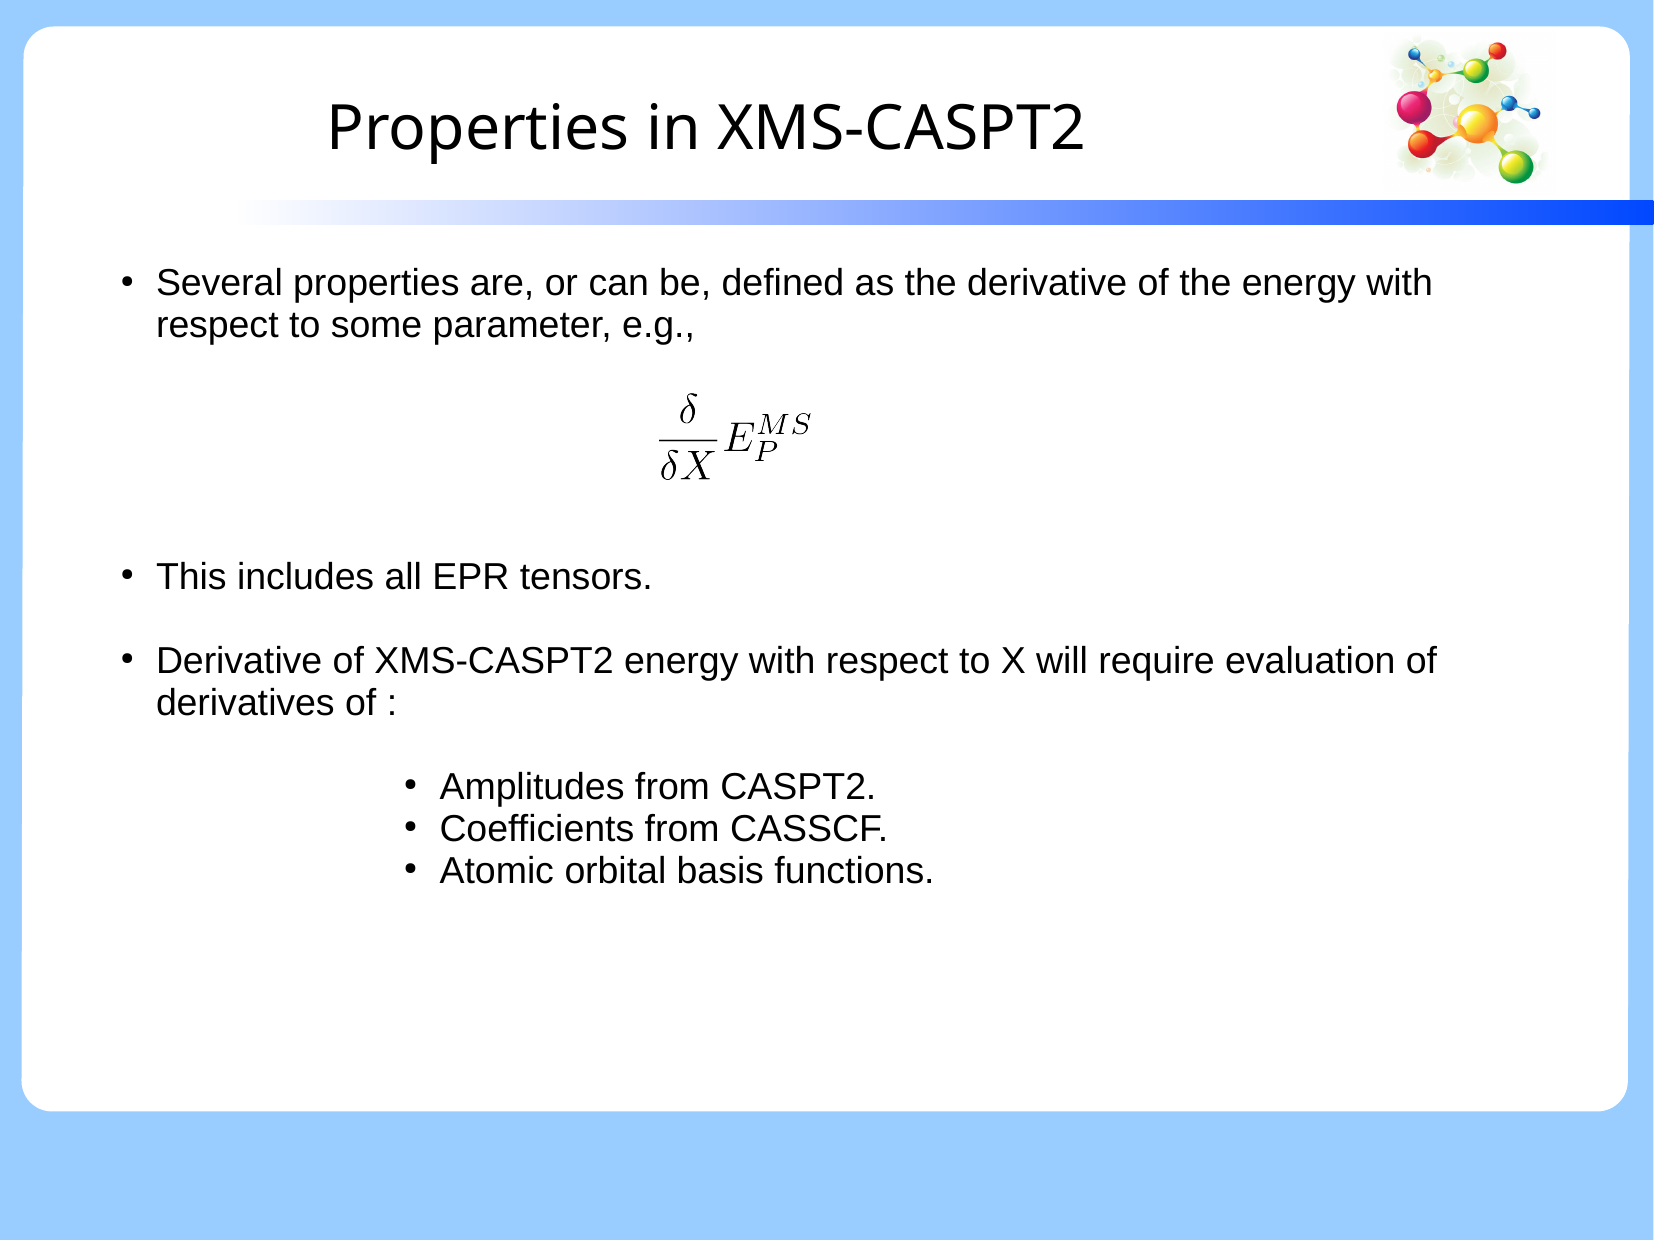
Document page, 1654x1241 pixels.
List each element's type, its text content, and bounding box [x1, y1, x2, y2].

text_box Several properties are, or can be, defined as the derivative of the energy with respect to some parameter, e.g., This includes all EPR tensors. Derivative of XMS-CASPT2 energy with respect to X will require evaluation of derivatives of : Amplitudes from CASPT2. Coefficients from CASSCF. Atomic orbital basis functions. [105, 253, 1456, 1025]
table_cell [873, 201, 877, 224]
picture [659, 393, 811, 481]
table_cell [956, 201, 961, 224]
picture [1382, 29, 1556, 195]
title Properties in XMS-CASPT2 [82, 49, 1332, 224]
